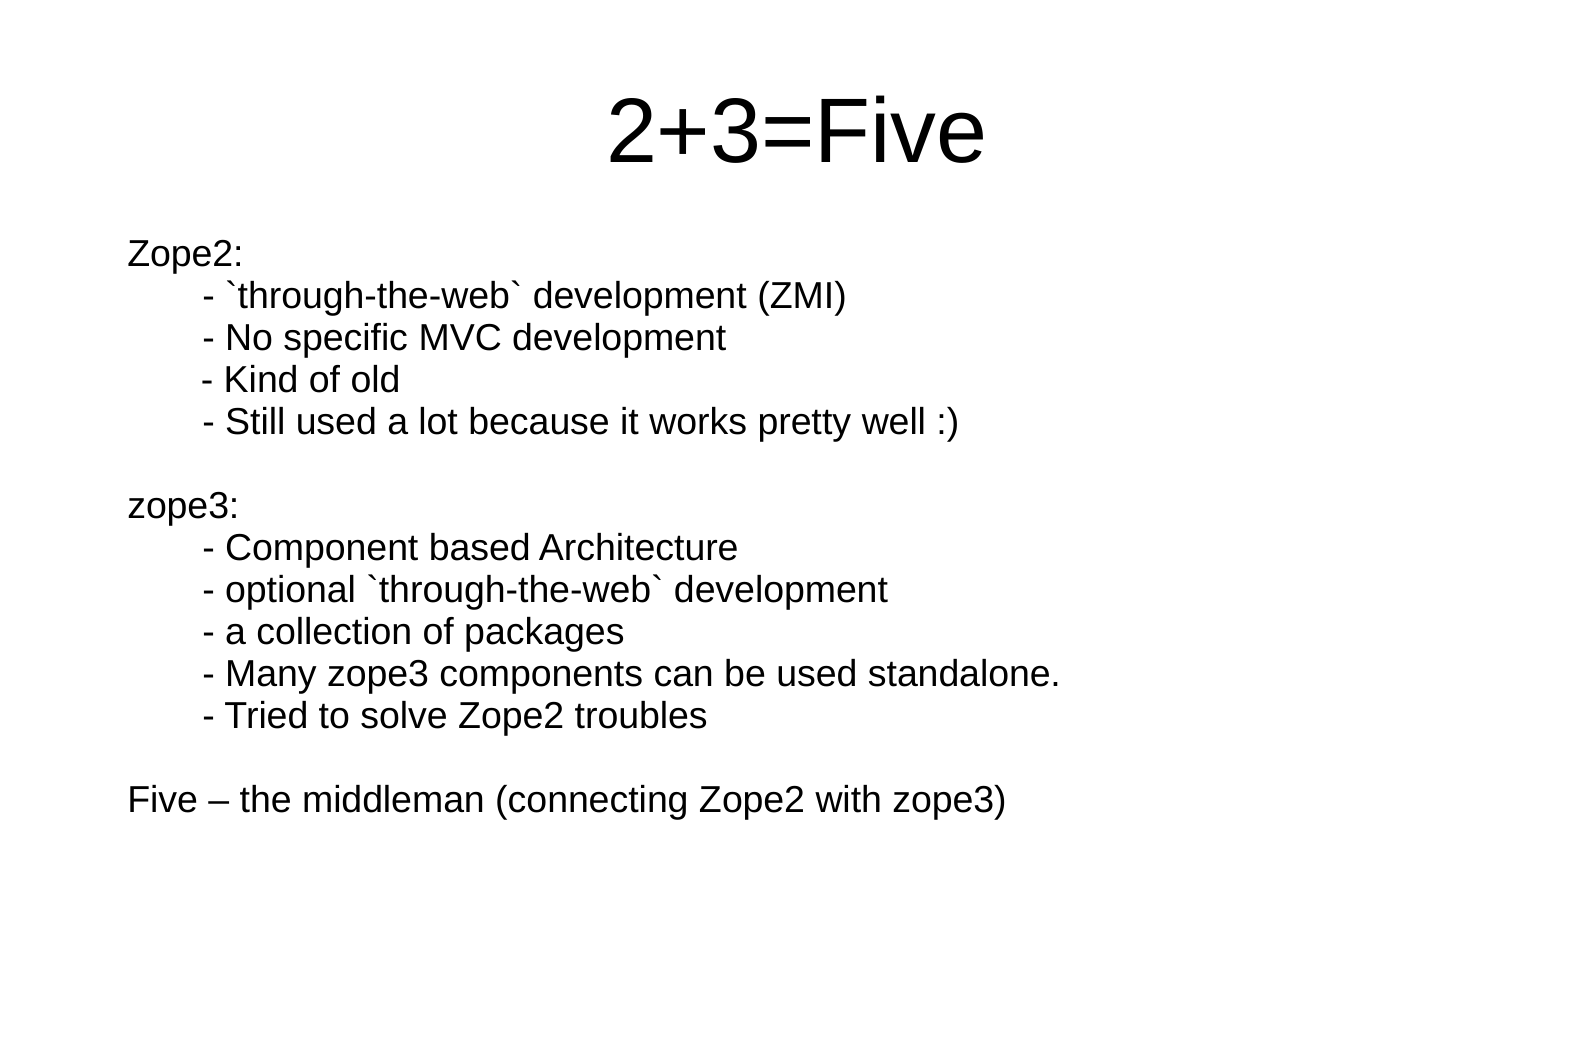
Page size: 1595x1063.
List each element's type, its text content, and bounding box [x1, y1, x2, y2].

text_box Zope2: - `through-the-web` development (ZMI) - No specific MVC development - Kind of old - Still used a lot because it works pretty well :) zope3: - Component based Architecture - optional `through-the-web` development - a collection of packages - Many zope3 components can be used standalone. - Tried to solve Zope2 troubles Five – the middleman (connecting Zope2 with zope3) [112, 225, 1538, 870]
title 2+3=Five [79, 49, 1515, 213]
